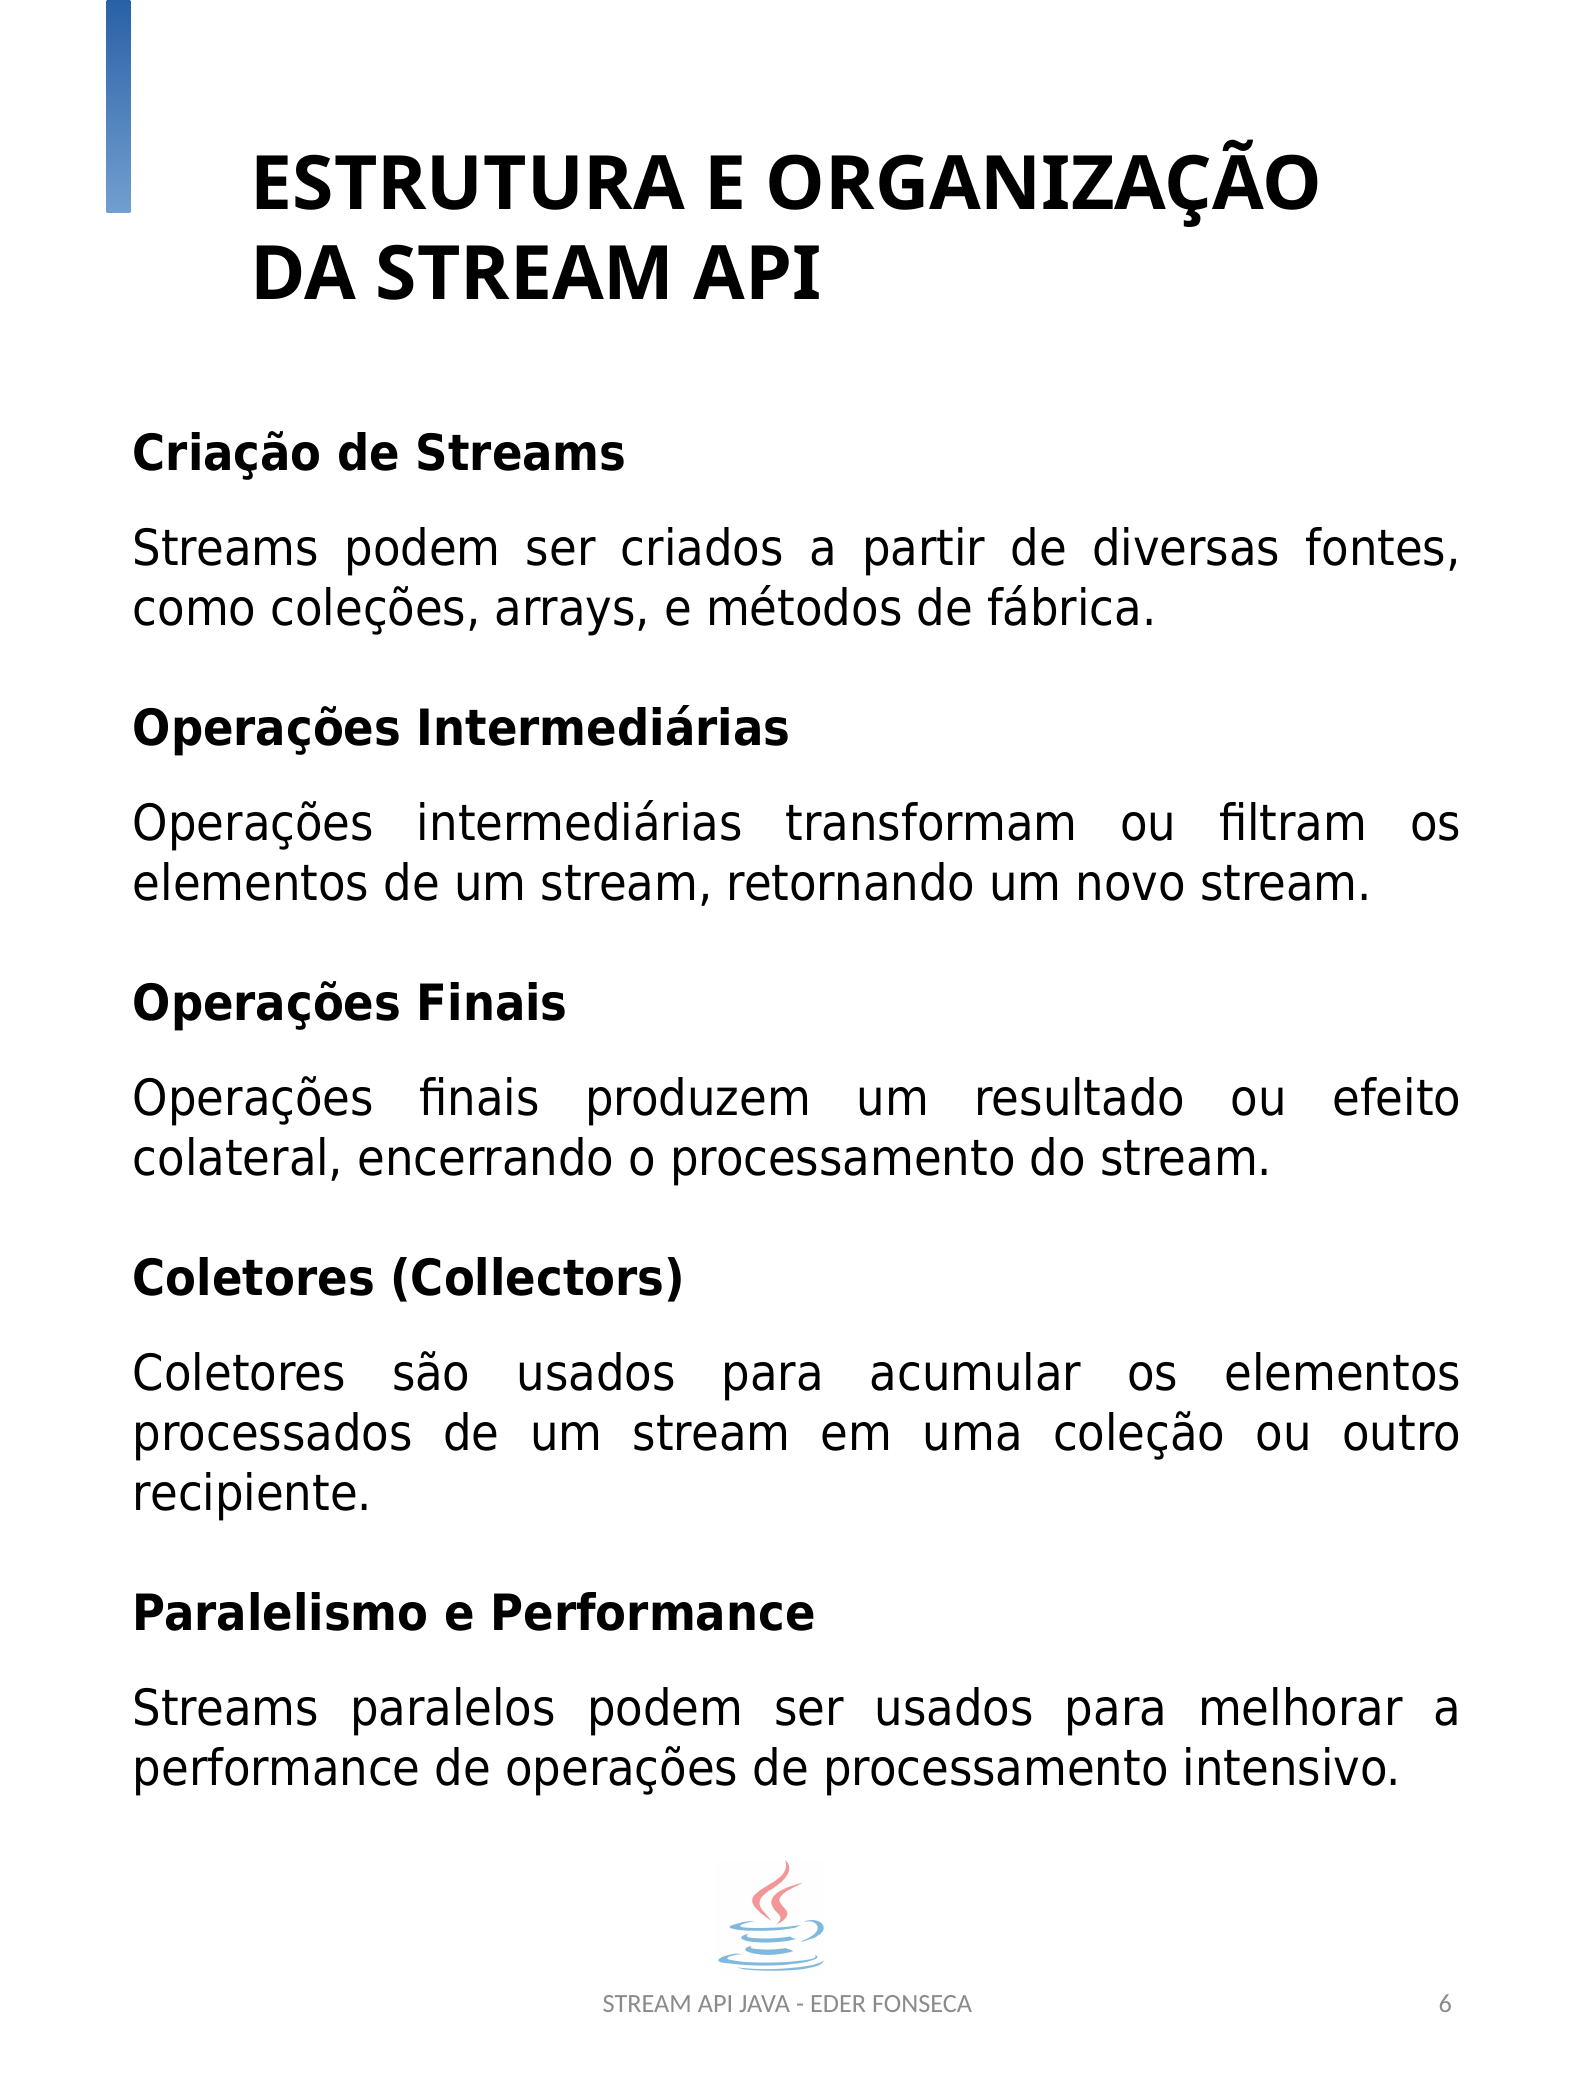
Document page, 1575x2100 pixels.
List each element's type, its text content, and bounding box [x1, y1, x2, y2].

text_box ESTRUTURA E ORGANIZAÇÃO DA STREAM API [236, 127, 1418, 323]
text_box Criação de Streams Streams podem ser criados a partir de diversas fontes, como coleções, arrays, e métodos de fábrica. Operações Intermediárias Operações intermediárias transformam ou filtram os elementos de um stream, retornando um novo stream. Operações Finais Operações finais produzem um resultado ou efeito colateral, encerrando o processamento do stream. Coletores (Collectors) Coletores são usados para acumular os elementos processados de um stream em uma coleção ou outro recipiente. Paralelismo e Performance Streams paralelos podem ser usados para melhorar a performance de operações de processamento intensivo. [118, 413, 1477, 1864]
text_box [106, 0, 131, 213]
picture [715, 1860, 827, 1975]
